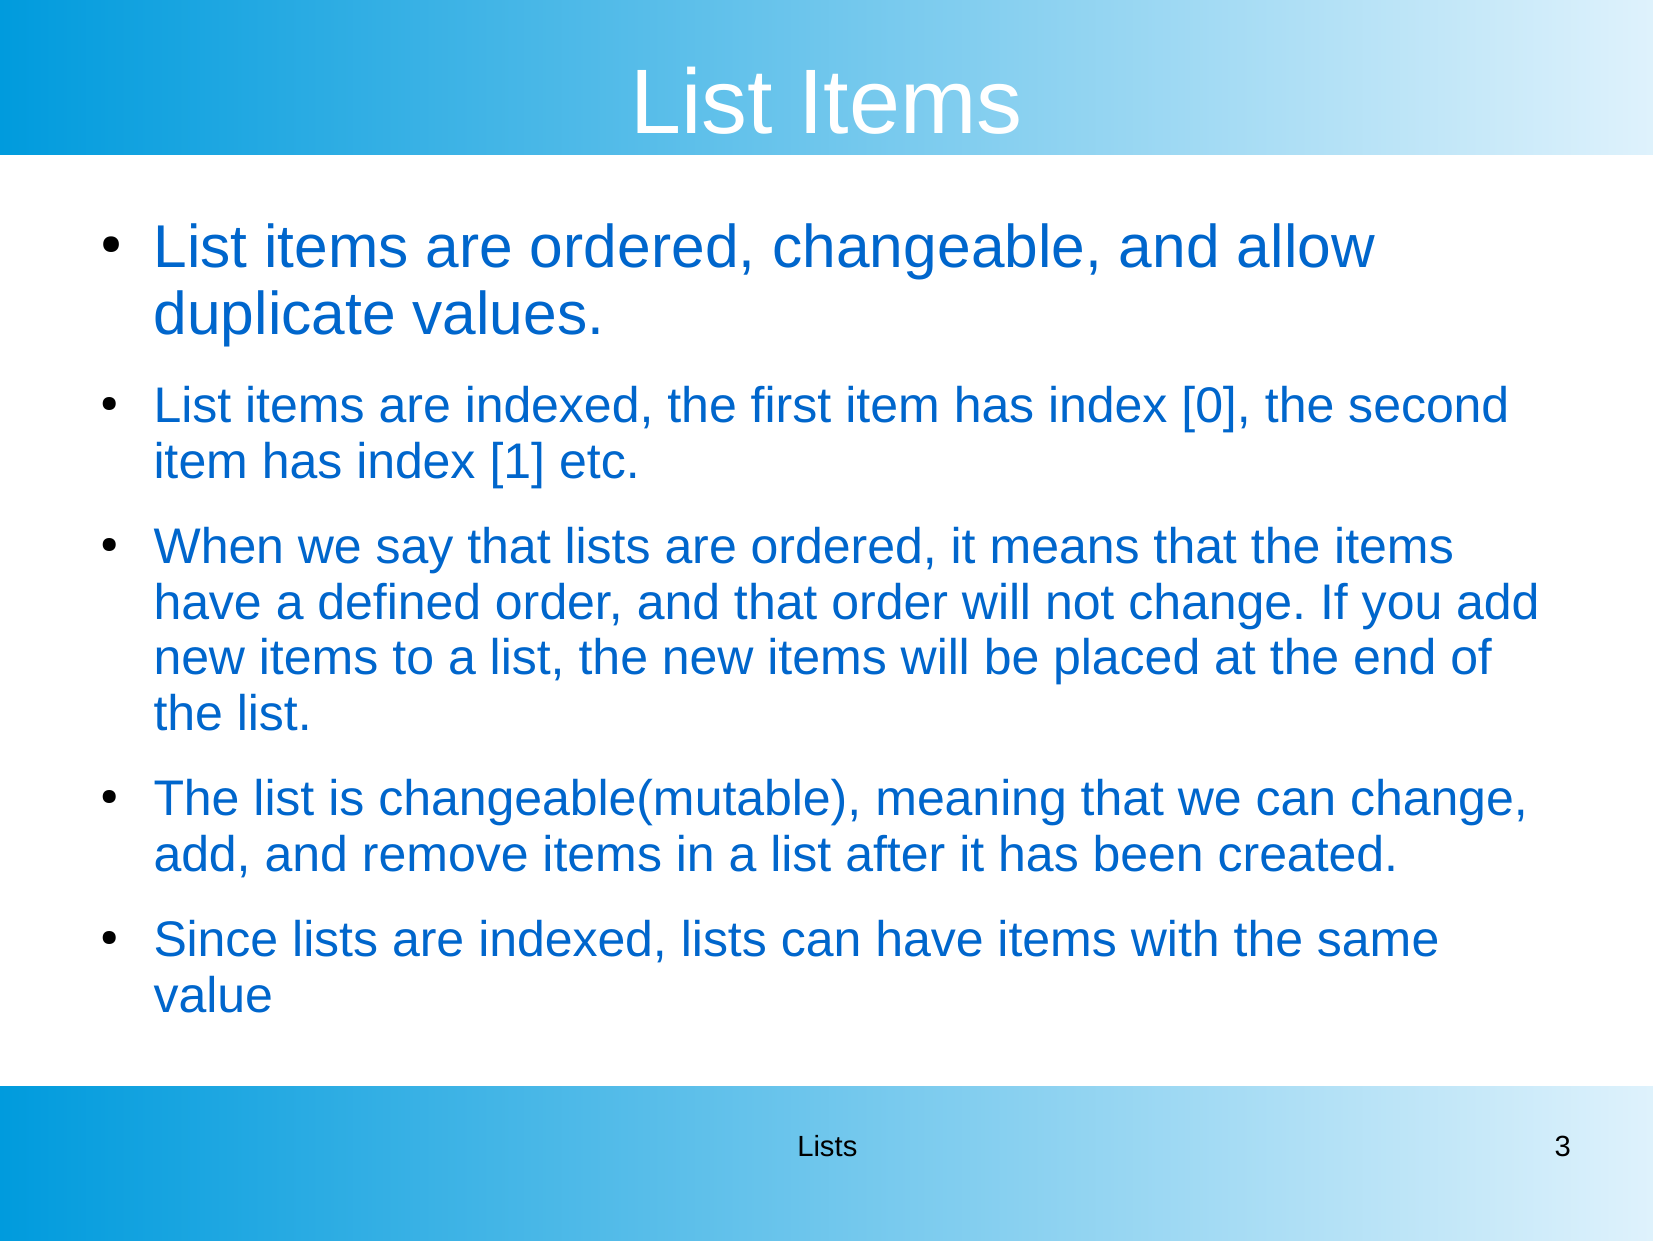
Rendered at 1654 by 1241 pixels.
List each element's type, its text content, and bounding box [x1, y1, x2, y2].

list List items are ordered, changeable, and allow duplicate values. List items are indexed, the first item has index [0], the second item has index [1] etc. When we say that lists are ordered, it means that the items have a defined order, and that order will not change. If you add new items to a list, the new items will be placed at the end of the list. The list is changeable(mutable), meaning that we can change, add, and remove items in a list after it has been created. Since lists are indexed, lists can have items with the same value [82, 212, 1571, 1063]
title List Items [82, 49, 1571, 155]
